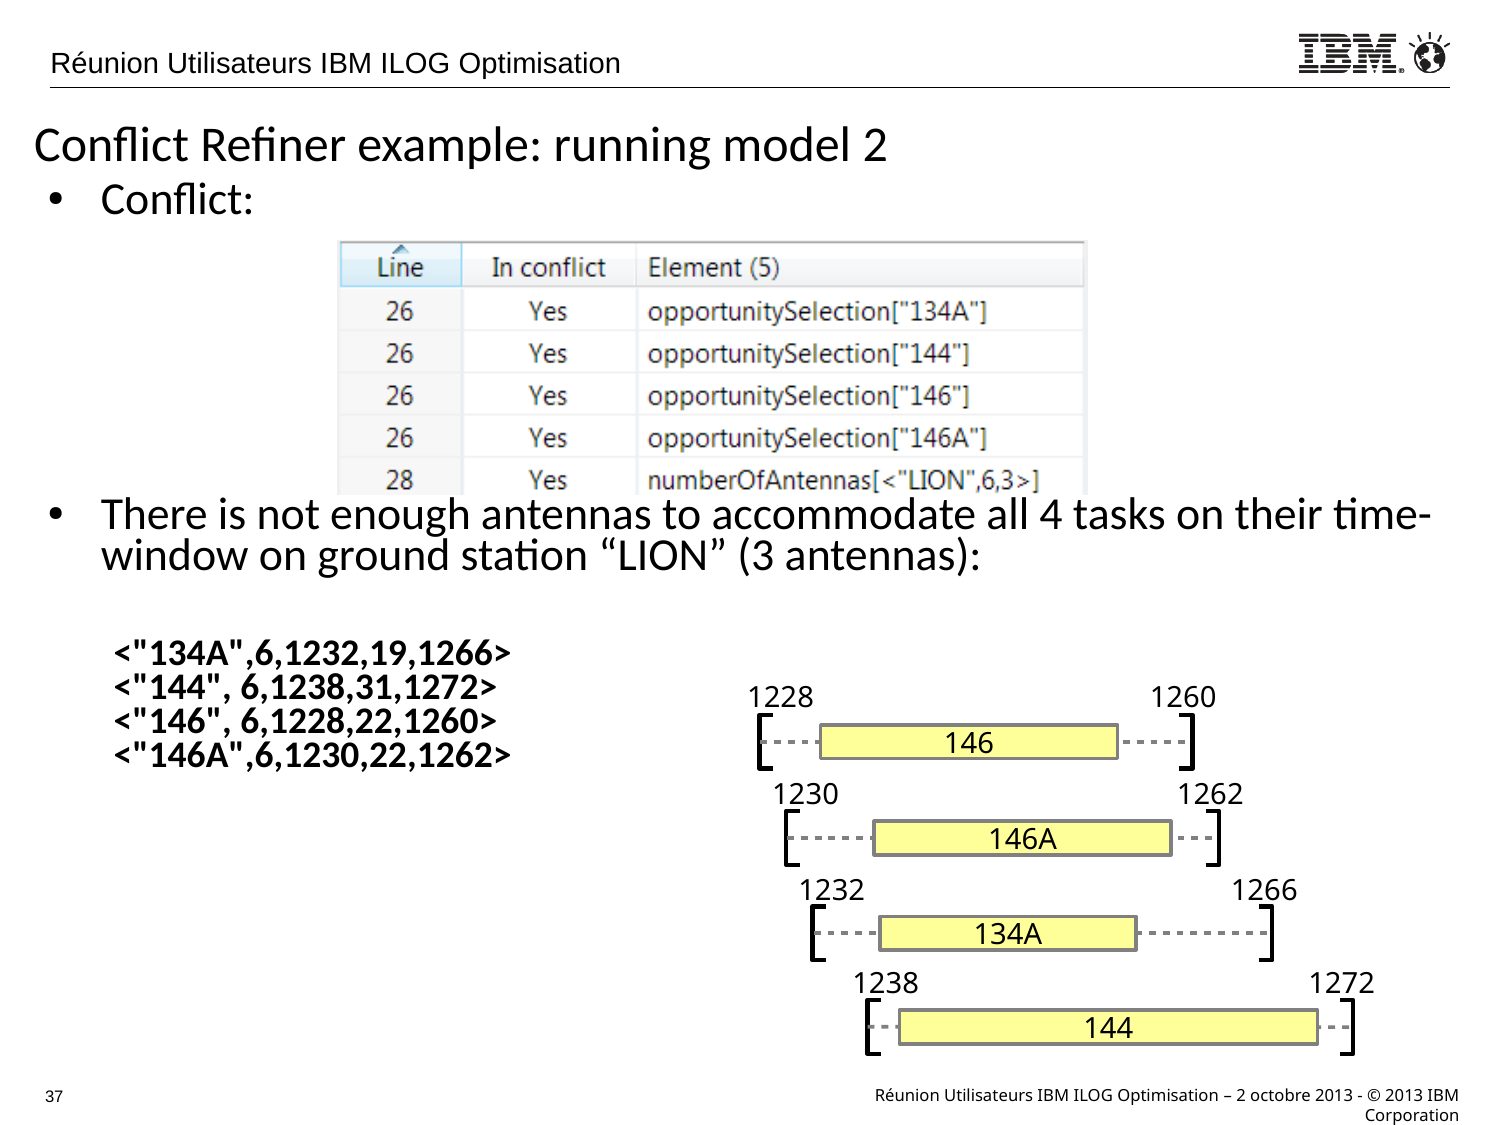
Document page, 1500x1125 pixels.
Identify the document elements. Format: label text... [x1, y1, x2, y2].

picture [1299, 32, 1450, 73]
text_box 1238 [837, 954, 951, 1006]
text_box 1230 [757, 765, 870, 816]
text_box 1260 [1135, 669, 1248, 720]
text_box 146 [820, 724, 1118, 759]
text_box 144 [899, 1010, 1318, 1044]
text_box 146A [874, 821, 1171, 855]
text_box 1232 [783, 861, 897, 912]
list Conflict: There is not enough antennas to accommodate all 4 tasks on their time-window on ground station “LION” (3 antennas): <"134A",6,1232,19,1266> <"144", 6,1238,31,1272> <"146", 6,1228,22,1260> <"146A",6,1230,22,1262> [29, 181, 1455, 1072]
text_box 1266 [1216, 861, 1329, 912]
text_box 134A [879, 916, 1137, 950]
text_box 1228 [732, 669, 845, 720]
text_box 1262 [1162, 765, 1275, 816]
text_box 1272 [1293, 954, 1407, 1006]
title Conflict Refiner example: running model 2 [34, 95, 1450, 181]
